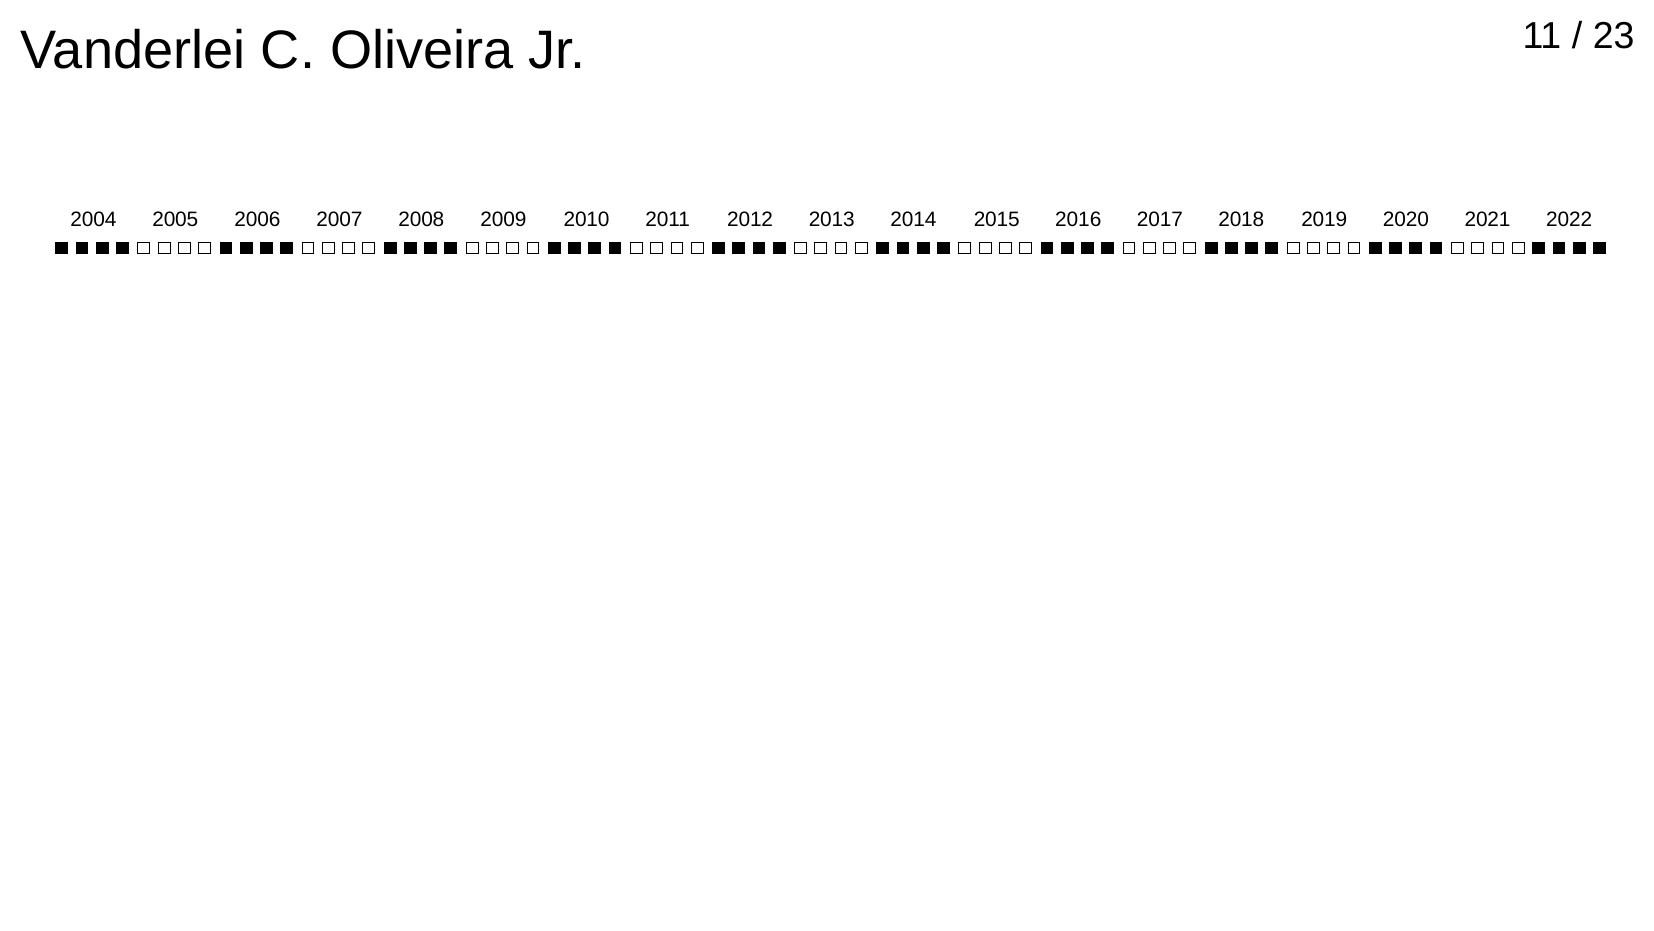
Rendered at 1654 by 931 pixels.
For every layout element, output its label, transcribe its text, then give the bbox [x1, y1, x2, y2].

text_box [1327, 242, 1340, 254]
text_box [568, 242, 581, 254]
text_box [999, 242, 1012, 254]
text_box 2011 [630, 200, 707, 239]
text_box [979, 242, 992, 254]
text_box [506, 242, 519, 254]
text_box [1265, 242, 1278, 254]
text_box [609, 242, 621, 254]
text_box [732, 242, 745, 254]
text_box [548, 242, 561, 254]
text_box [1348, 242, 1360, 254]
text_box [1245, 242, 1258, 254]
text_box Vanderlei C. Oliveira Jr. [5, 11, 615, 89]
text_box [1389, 242, 1402, 254]
text_box [1593, 242, 1606, 254]
text_box [158, 242, 171, 254]
text_box [630, 242, 643, 254]
text_box [1101, 242, 1114, 254]
text_box 2018 [1203, 200, 1280, 239]
text_box 2017 [1122, 200, 1198, 239]
text_box [1369, 242, 1382, 254]
text_box [1553, 242, 1565, 254]
text_box [1143, 242, 1156, 254]
text_box [444, 242, 457, 254]
text_box [260, 242, 273, 254]
text_box [322, 242, 335, 254]
text_box [937, 242, 950, 254]
text_box 2020 [1368, 200, 1444, 239]
text_box [137, 242, 150, 254]
text_box [220, 242, 232, 254]
text_box [1225, 242, 1238, 254]
text_box [302, 242, 314, 254]
text_box [1430, 242, 1442, 254]
text_box 2007 [301, 200, 378, 239]
text_box 2014 [875, 200, 952, 239]
text_box 2015 [958, 200, 1035, 239]
text_box [835, 242, 847, 254]
text_box [1307, 242, 1320, 254]
text_box [198, 242, 211, 254]
text_box [855, 242, 868, 254]
text_box [1409, 242, 1422, 254]
text_box [486, 242, 499, 254]
text_box [876, 242, 889, 254]
text_box 2021 [1449, 200, 1526, 239]
text_box [527, 242, 539, 254]
text_box [1573, 242, 1586, 254]
text_box 2013 [793, 200, 870, 239]
text_box 2004 [55, 200, 132, 239]
text_box [958, 242, 971, 254]
text_box [814, 242, 827, 254]
text_box 2016 [1040, 200, 1117, 239]
text_box [1123, 242, 1135, 254]
text_box [96, 242, 109, 254]
text_box [917, 242, 930, 254]
text_box <number> / 23 [1375, 0, 1654, 71]
text_box [362, 242, 375, 254]
text_box [342, 242, 355, 254]
text_box [712, 242, 725, 254]
text_box 2006 [219, 200, 296, 239]
text_box 2005 [137, 200, 214, 239]
text_box [691, 242, 704, 254]
text_box [404, 242, 417, 254]
text_box [773, 242, 786, 254]
text_box [424, 242, 437, 254]
text_box 2019 [1286, 200, 1363, 239]
text_box [1081, 242, 1094, 254]
text_box [240, 242, 253, 254]
text_box [588, 242, 601, 254]
text_box 2022 [1531, 200, 1608, 239]
text_box [116, 242, 129, 254]
text_box [794, 242, 807, 254]
text_box [1287, 242, 1300, 254]
text_box [1471, 242, 1484, 254]
text_box [466, 242, 479, 254]
text_box [384, 242, 397, 254]
text_box [178, 242, 191, 254]
text_box 2009 [465, 200, 542, 239]
text_box [1061, 242, 1074, 254]
text_box [1205, 242, 1218, 254]
text_box [753, 242, 765, 254]
text_box [1019, 242, 1032, 254]
text_box 2010 [548, 200, 625, 239]
text_box [1183, 242, 1196, 254]
text_box [897, 242, 909, 254]
text_box [1512, 242, 1525, 254]
text_box [1492, 242, 1504, 254]
text_box [1451, 242, 1464, 254]
text_box 2012 [712, 200, 788, 239]
text_box [671, 242, 683, 254]
text_box [650, 242, 663, 254]
text_box 2008 [383, 200, 460, 239]
text_box [280, 242, 293, 254]
text_box [1532, 242, 1545, 254]
text_box [1041, 242, 1053, 254]
text_box [55, 242, 68, 254]
text_box [1163, 242, 1176, 254]
text_box [76, 242, 88, 254]
